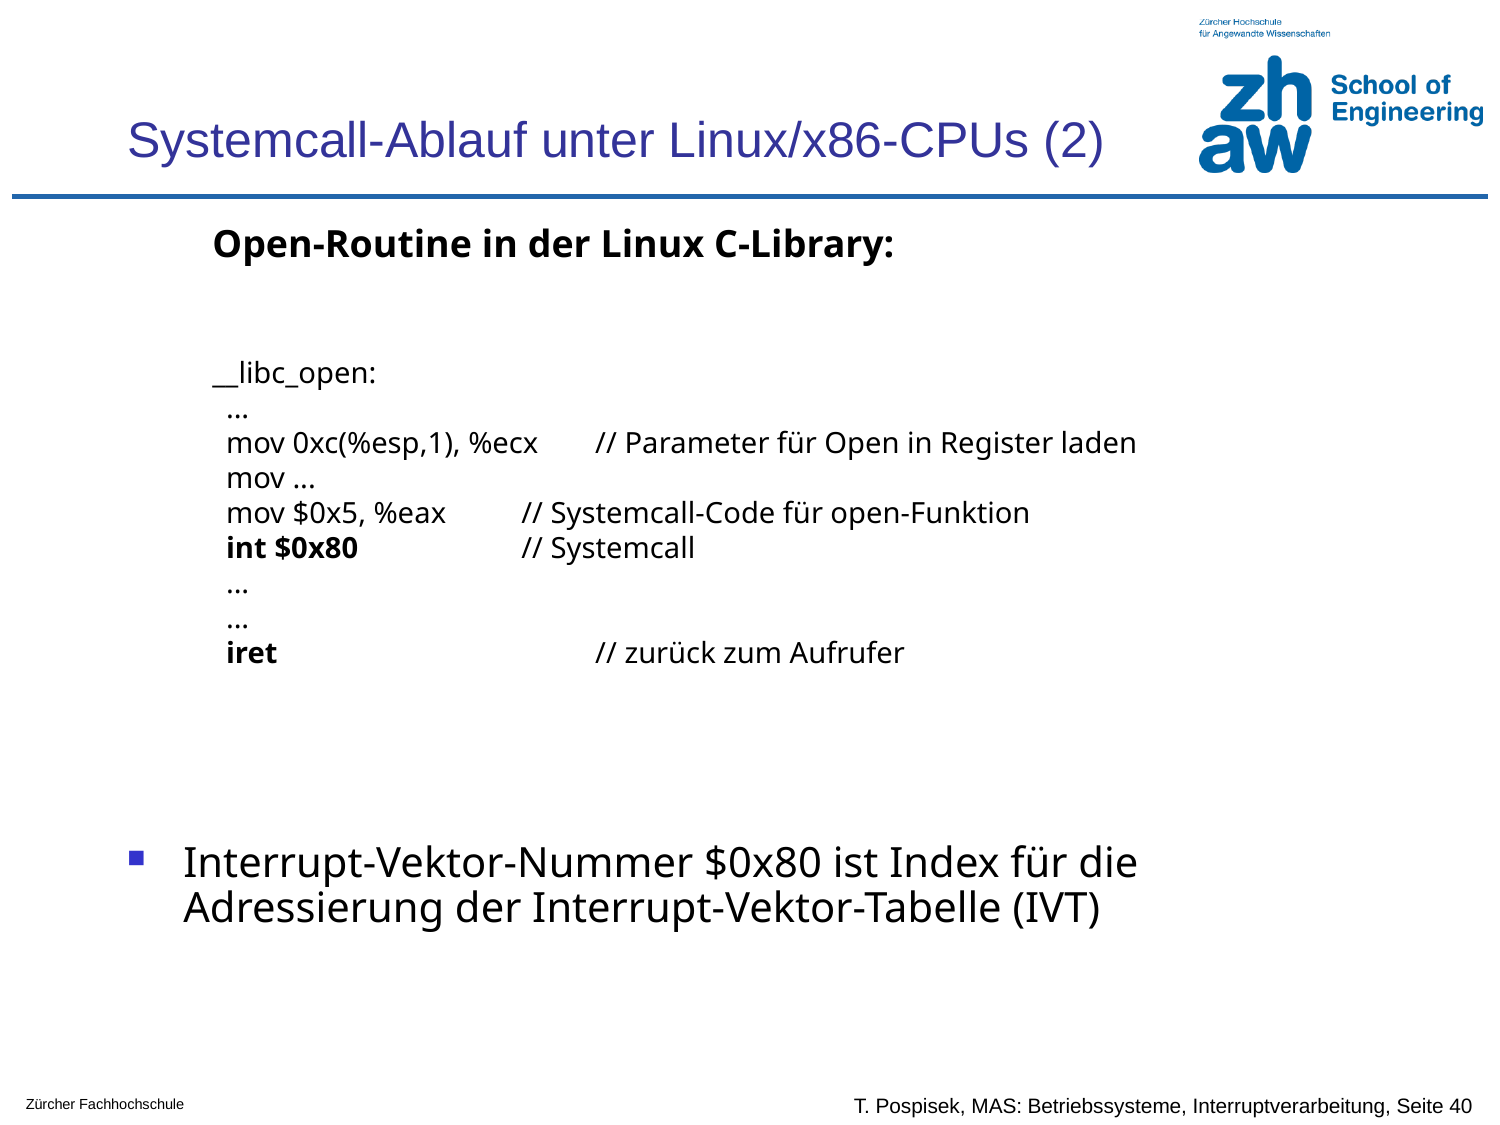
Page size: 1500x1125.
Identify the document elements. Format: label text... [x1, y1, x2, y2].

picture [1199, 19, 1483, 173]
title Systemcall-Ablauf unter Linux/x86-CPUs (2) [112, 66, 1391, 175]
text_box Interrupt-Vektor-Nummer $0x80 ist Index für die Adressierung der Interrupt-Vektor-Tabelle (IVT) [112, 834, 1388, 984]
text_box Open-Routine in der Linux C-Library: __libc_open: ... mov 0xc(%esp,1), %ecx // Parameter für Open in Register laden mov ... mov $0x5, %eax // Systemcall-Code für open-Funktion int $0x80 // Systemcall ... ... iret // zurück zum Aufrufer [137, 212, 1363, 747]
